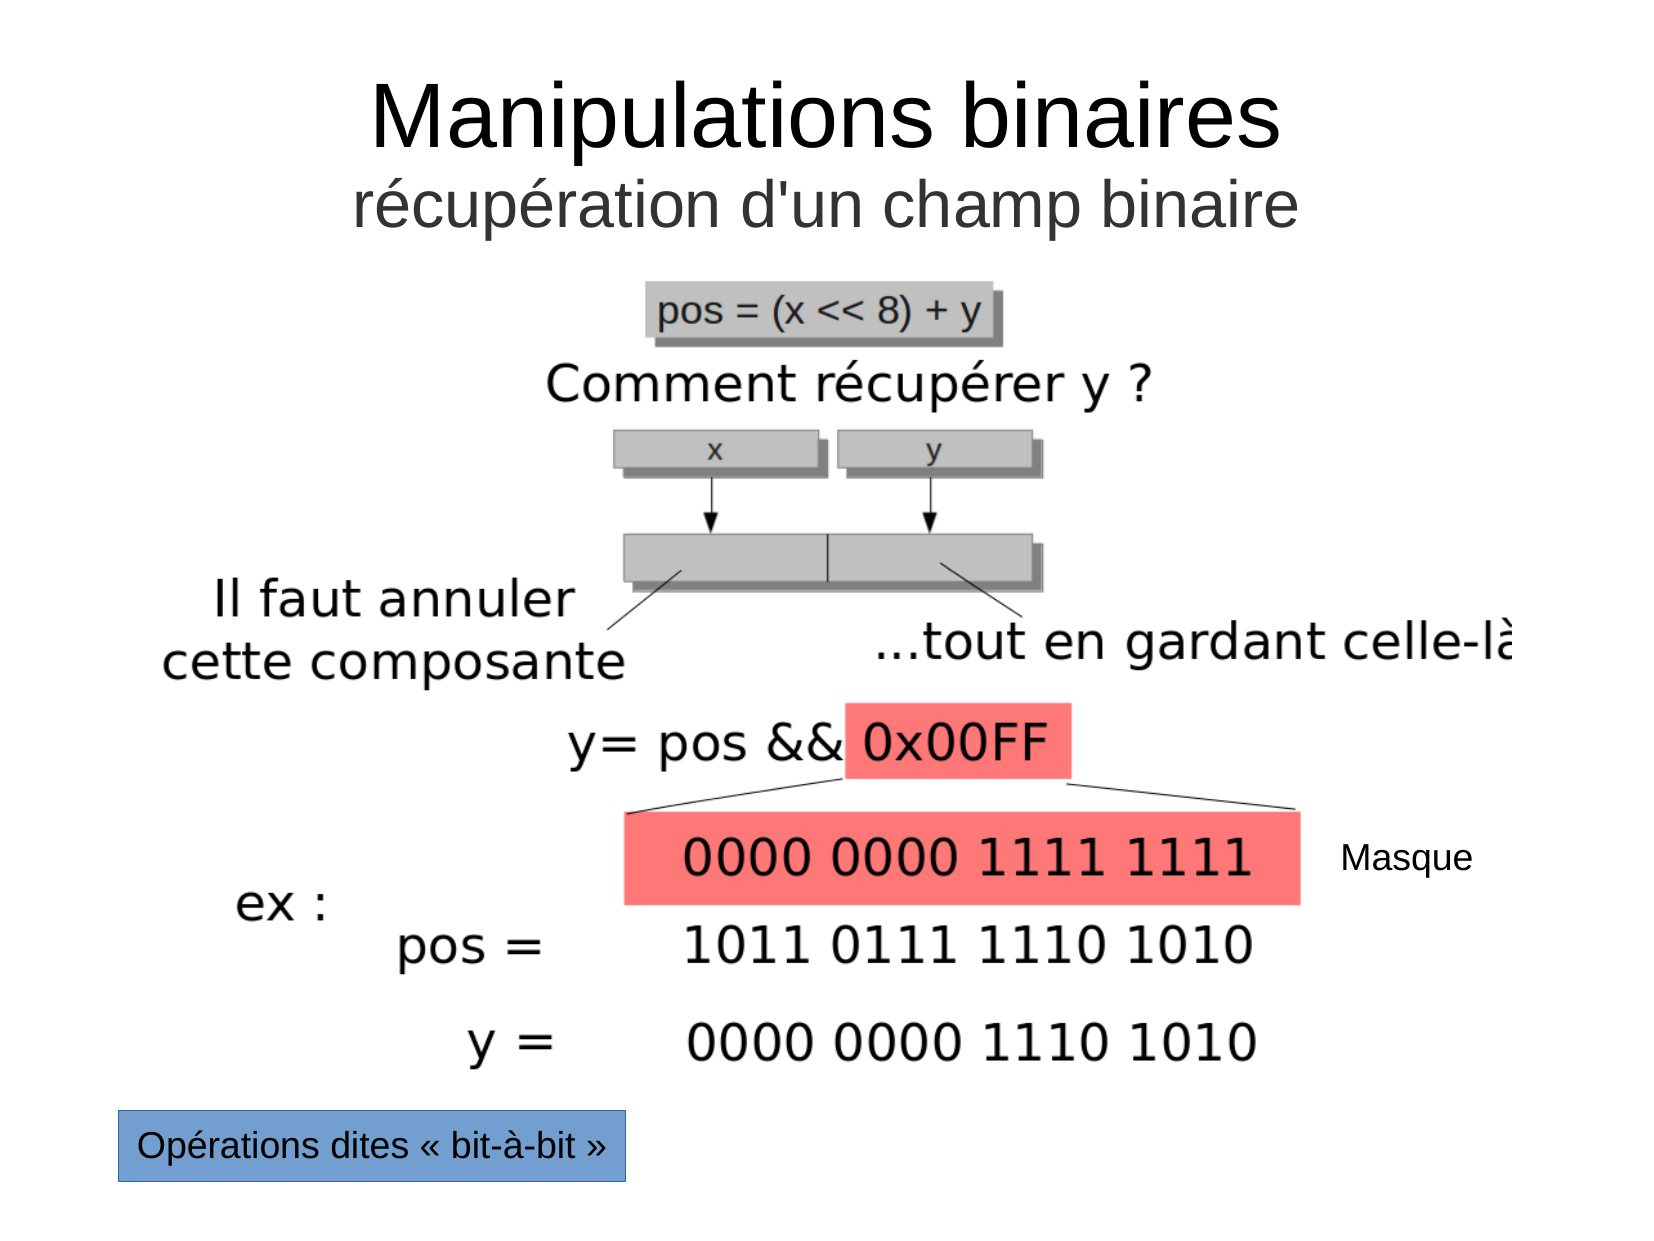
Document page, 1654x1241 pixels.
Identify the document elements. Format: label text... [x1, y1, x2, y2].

text_box Masque [1325, 829, 1489, 886]
text_box Opérations dites « bit-à-bit » [118, 1110, 626, 1182]
picture [156, 250, 1512, 1182]
title Manipulations binaires récupération d'un champ binaire [82, 49, 1571, 257]
